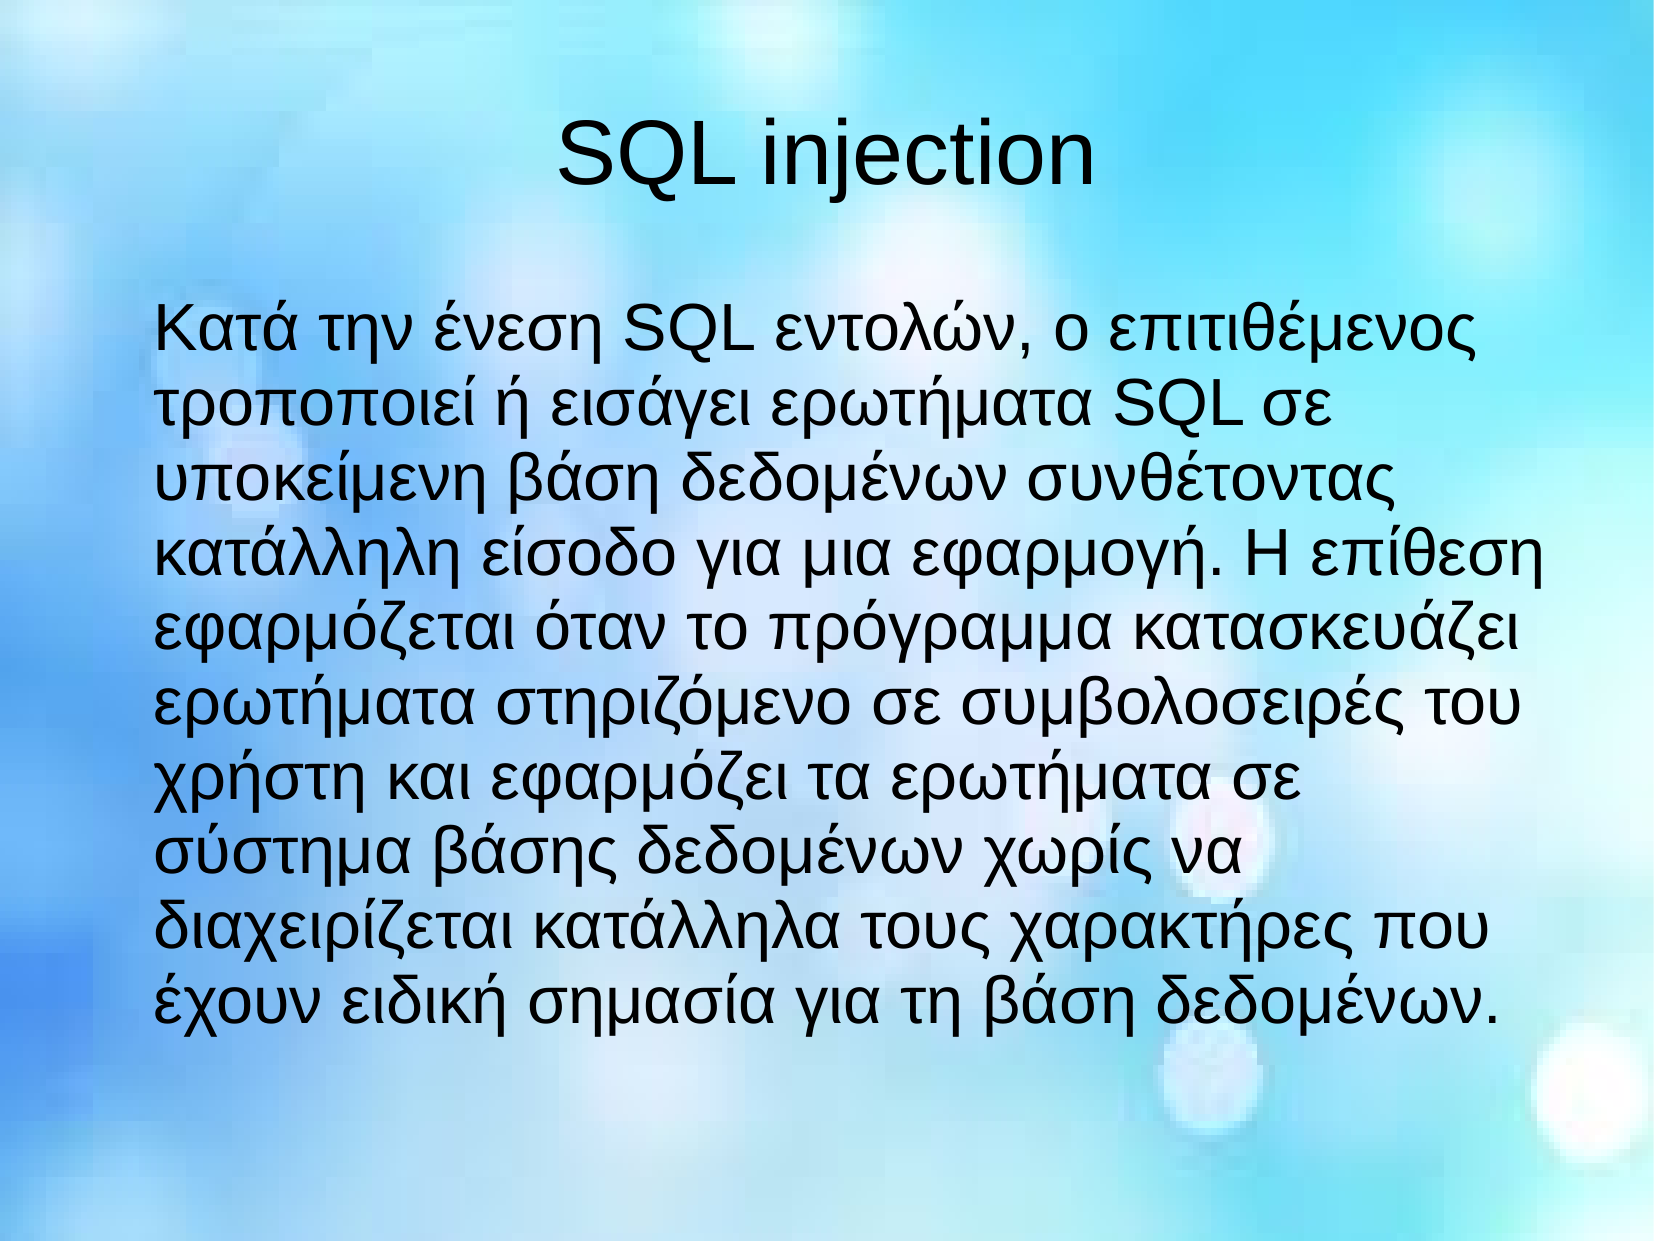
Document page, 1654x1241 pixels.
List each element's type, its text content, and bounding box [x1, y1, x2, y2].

picture [0, 0, 1654, 1241]
list Κατά την ένεση SQL εντολών, ο επιτιθέμενος τροποποιεί ή εισάγει ερωτήματα SQL σε υποκείμενη βάση δεδομένων συνθέτοντας κατάλληλη είσοδο για μια εφαρμογή. Η επίθεση εφαρμόζεται όταν το πρόγραμμα κατασκευάζει ερωτήματα στηριζόμενο σε συμβολοσειρές του χρήστη και εφαρμόζει τα ερωτήματα σε σύστημα βάσης δεδομένων χωρίς να διαχειρίζεται κατάλληλα τους χαρακτήρες που έχουν ειδική σημασία για τη βάση δεδομένων. [82, 290, 1571, 1038]
title SQL injection [82, 49, 1571, 257]
